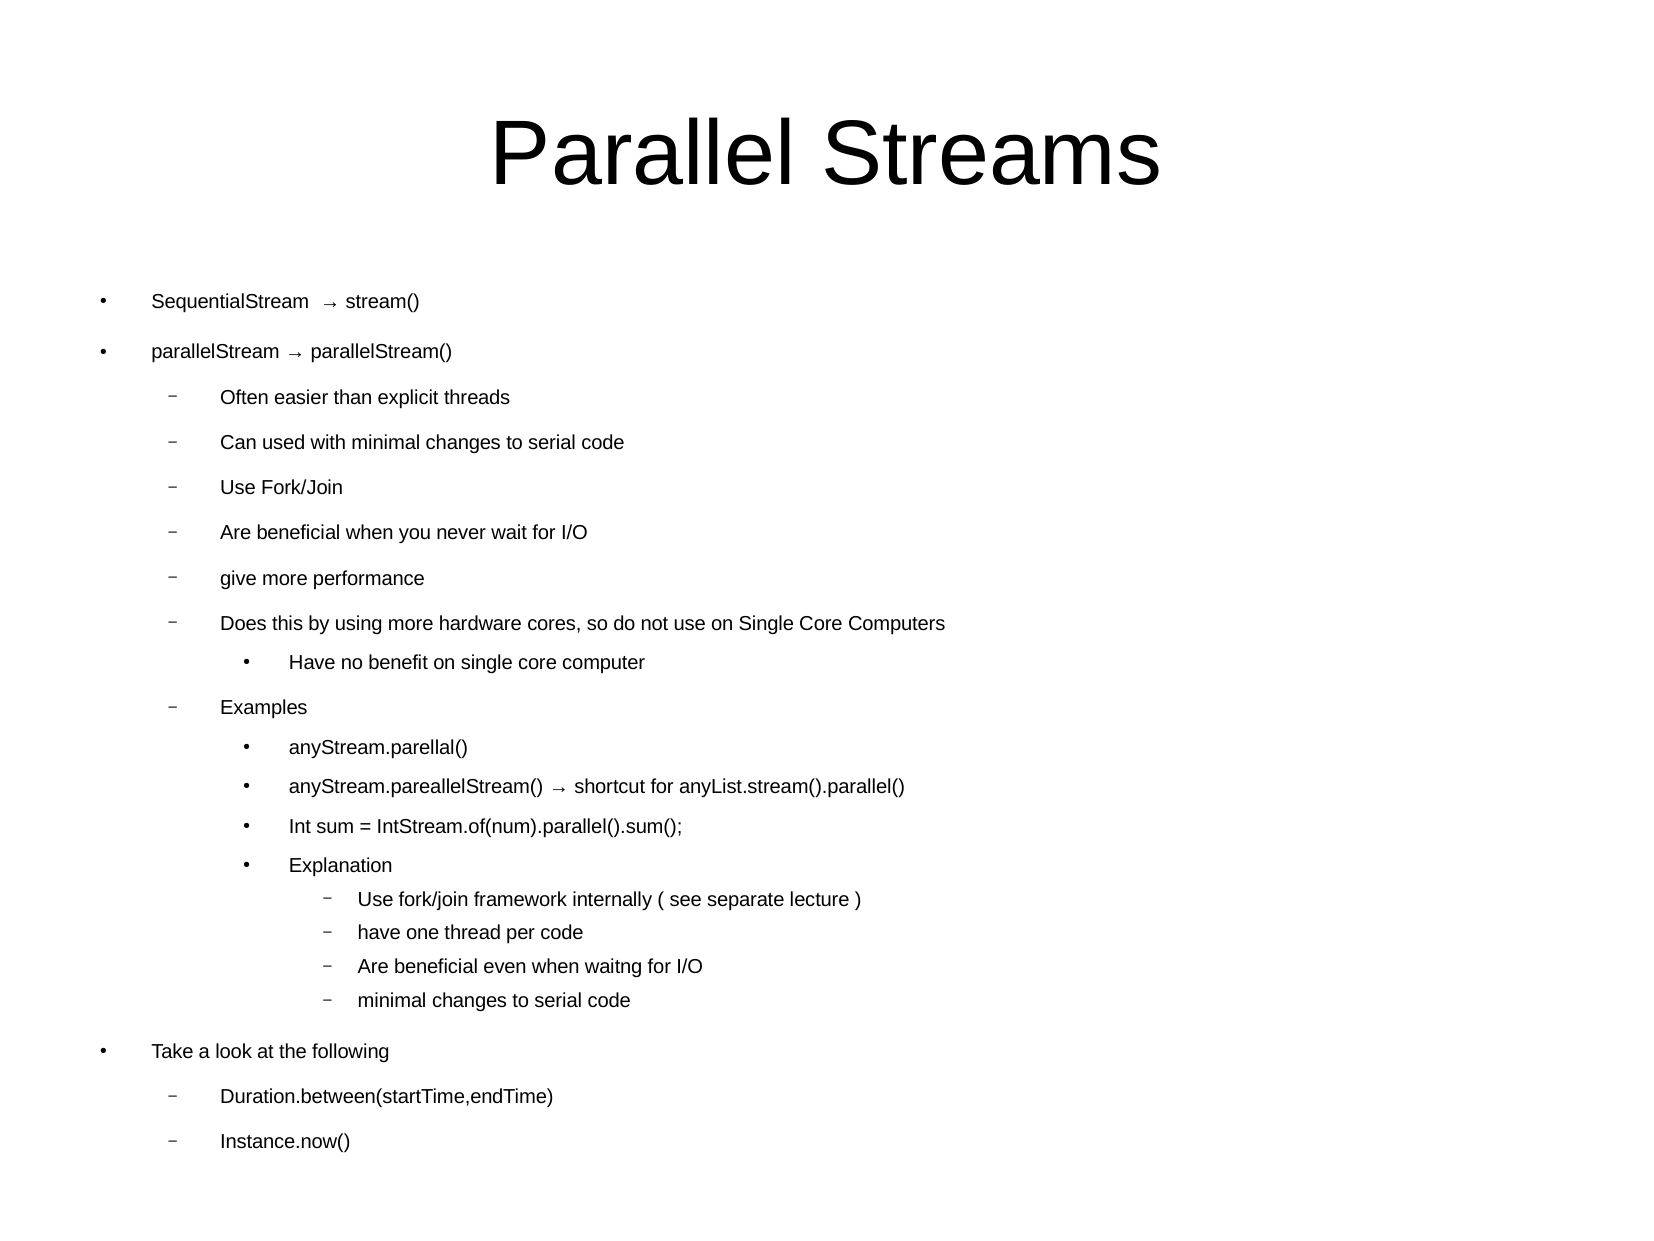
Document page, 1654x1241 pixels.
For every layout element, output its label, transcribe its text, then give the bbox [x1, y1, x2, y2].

list SequentialStream → stream() parallelStream → parallelStream() Often easier than explicit threads Can used with minimal changes to serial code Use Fork/Join Are beneficial when you never wait for I/O give more performance Does this by using more hardware cores, so do not use on Single Core Computers Have no benefit on single core computer Examples anyStream.parellal() anyStream.pareallelStream() → shortcut for anyList.stream().parallel() Int sum = IntStream.of(num).parallel().sum(); Explanation Use fork/join framework internally ( see separate lecture ) have one thread per code Are beneficial even when waitng for I/O minimal changes to serial code Take a look at the following Duration.between(startTime,endTime) Instance.now() [82, 290, 1561, 1160]
title Parallel Streams [82, 49, 1571, 257]
